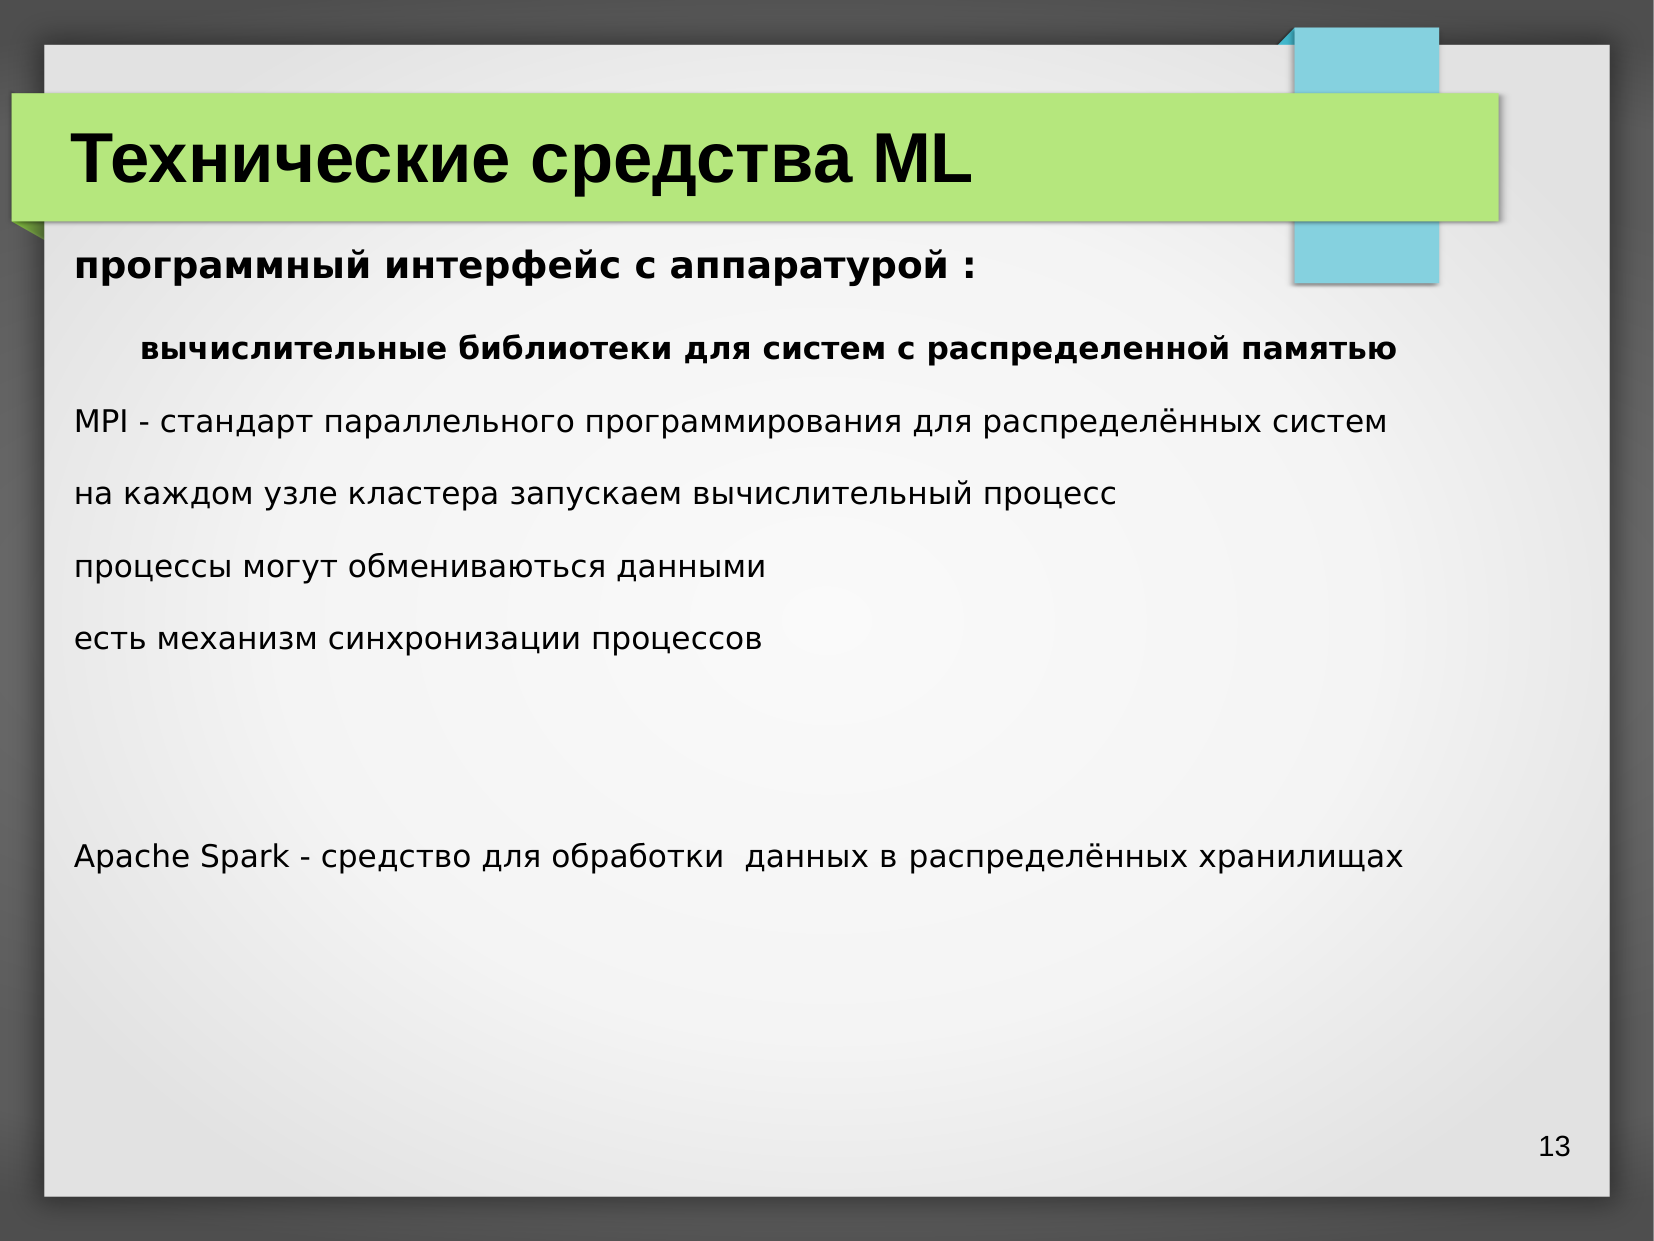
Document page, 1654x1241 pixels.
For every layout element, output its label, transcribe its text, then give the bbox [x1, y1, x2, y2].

title Технические средства ML [70, 118, 1205, 199]
text_box программный интерфейс с аппаратурой : вычислительные библиотеки для систем с распределенной памятью MPI - стандарт параллельного программирования для распределённых систем на каждом узле кластера запускаем вычислительный процесс процессы могут обмениваються данными есть механизм синхронизации процессов Apache Spark - средство для обработки данных в распределённых хранилищах [59, 236, 1583, 1100]
picture [0, 0, 1654, 1241]
